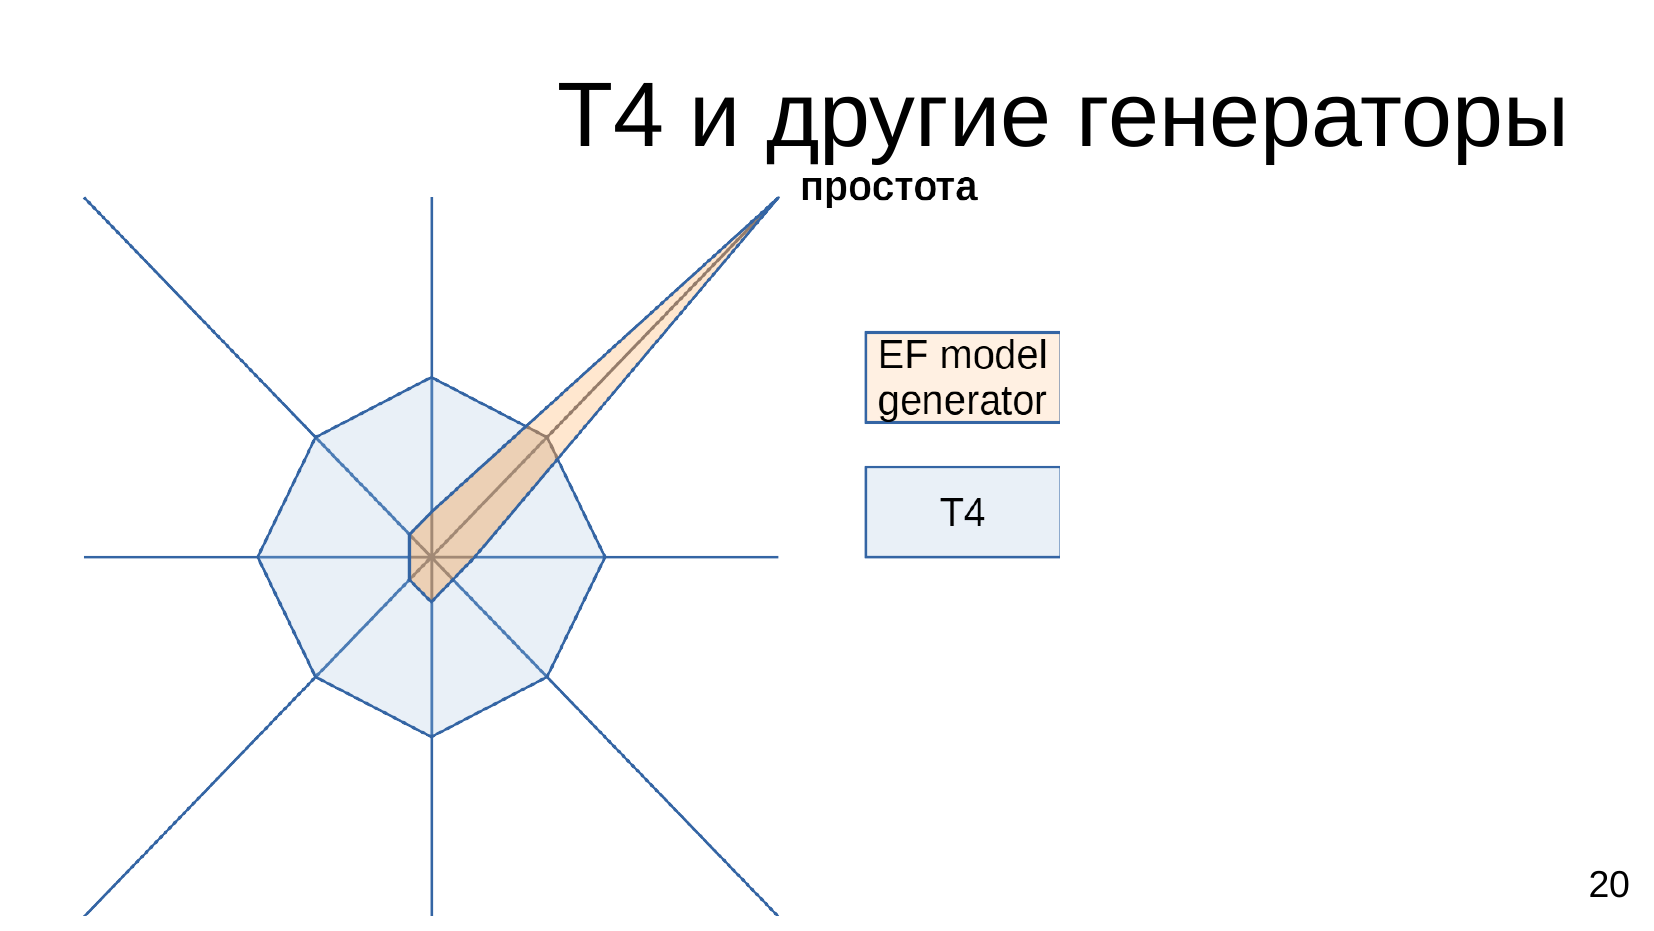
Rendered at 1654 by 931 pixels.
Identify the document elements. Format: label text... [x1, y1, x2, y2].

title T4 и другие генераторы [82, 37, 1571, 193]
picture [82, 177, 1060, 916]
text_box <номер> [1518, 856, 1654, 927]
